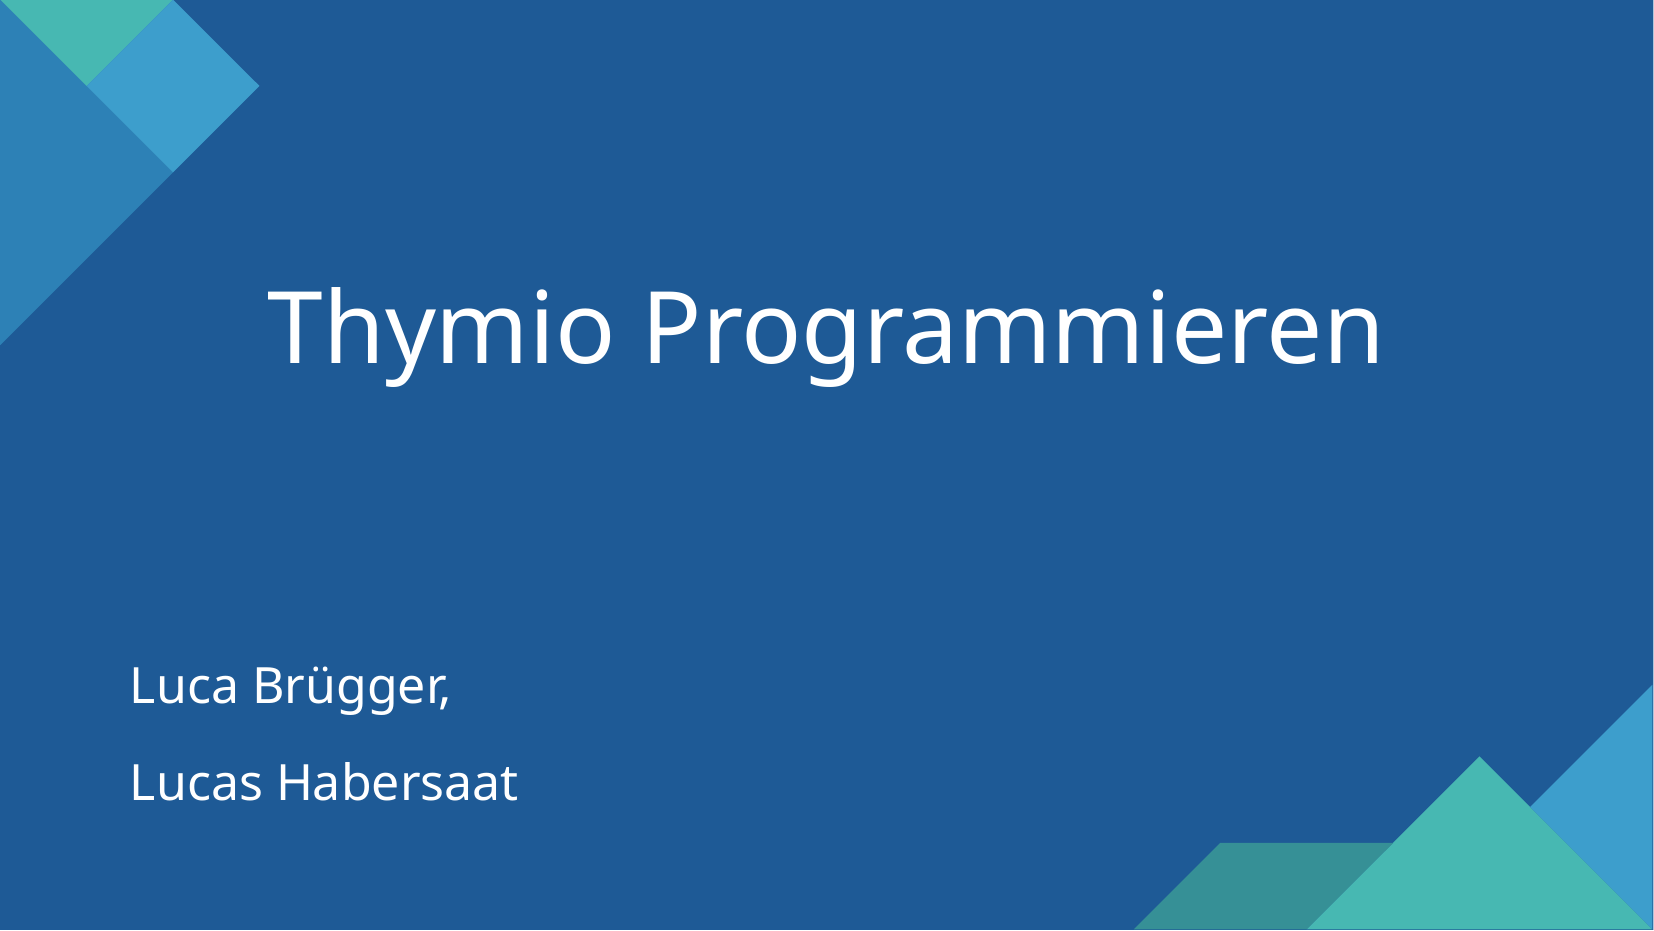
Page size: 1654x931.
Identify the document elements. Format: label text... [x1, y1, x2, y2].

title Thymio Programmieren [59, 59, 1595, 591]
list Luca Brügger, Lucas Habersaat [59, 649, 809, 768]
